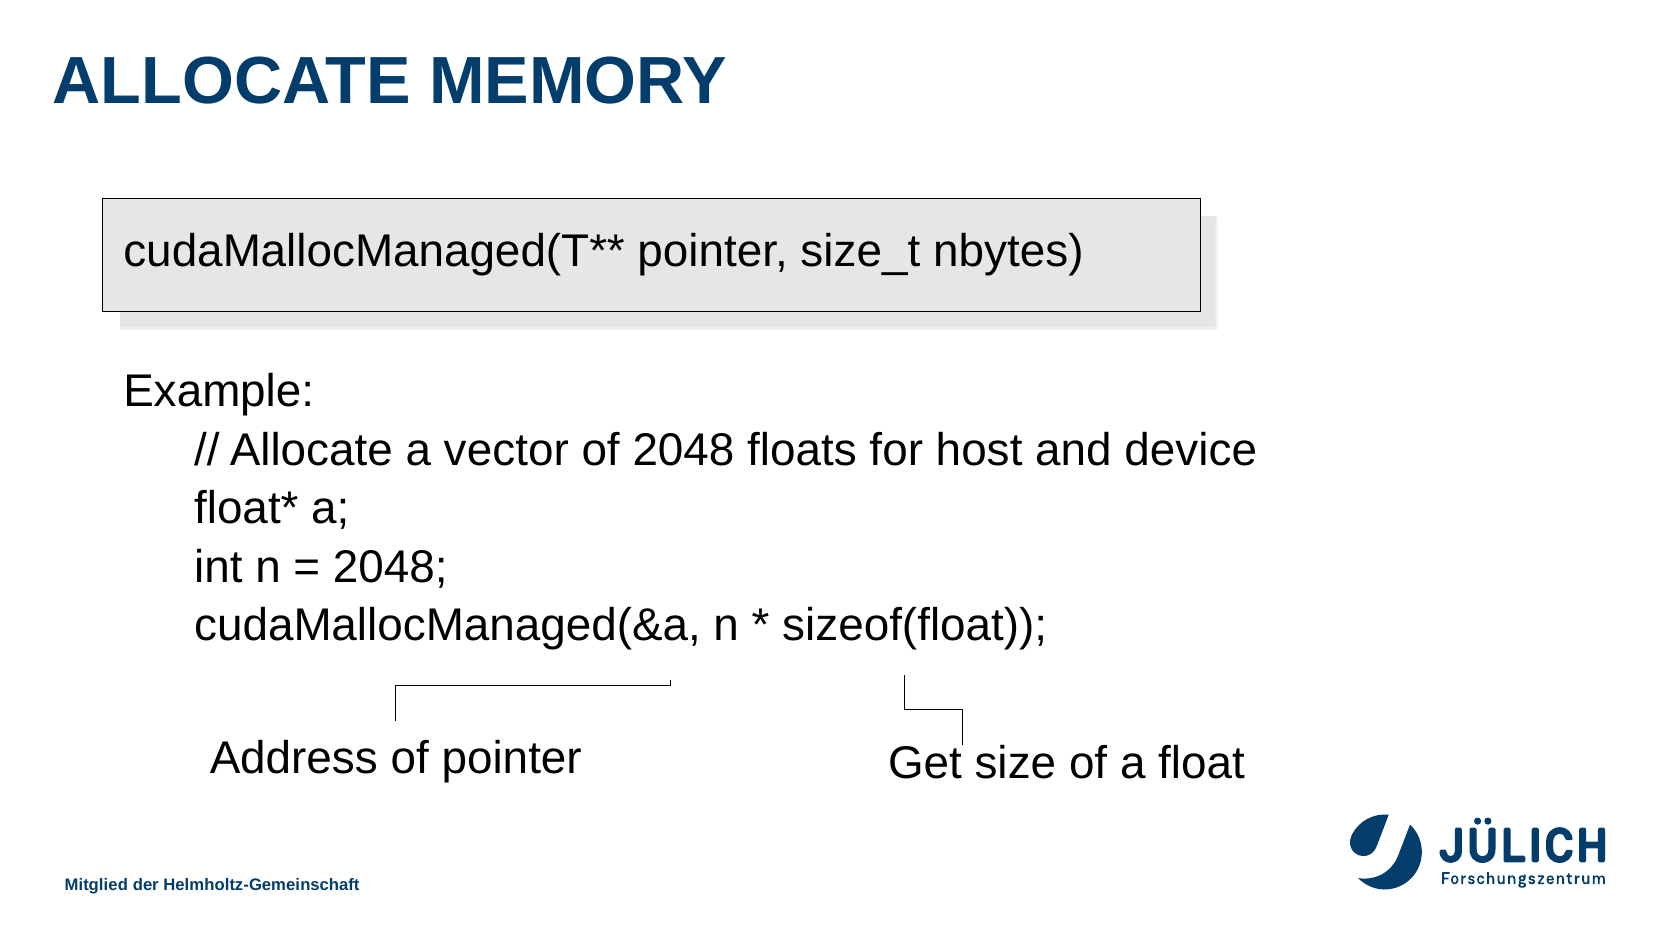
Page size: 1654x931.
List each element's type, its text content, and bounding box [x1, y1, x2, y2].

text_box [102, 198, 1201, 217]
list cudaMallocManaged(T** pointer, size_t nbytes) Example: // Allocate a vector of 2048 floats for host and device float* a; int n = 2048; cudaMallocManaged(&a, n * sizeof(float)); [52, 217, 1606, 757]
title Allocate memory [52, 43, 1606, 194]
text_box Address of pointer [195, 720, 597, 790]
text_box Get size of a float [873, 725, 1261, 796]
